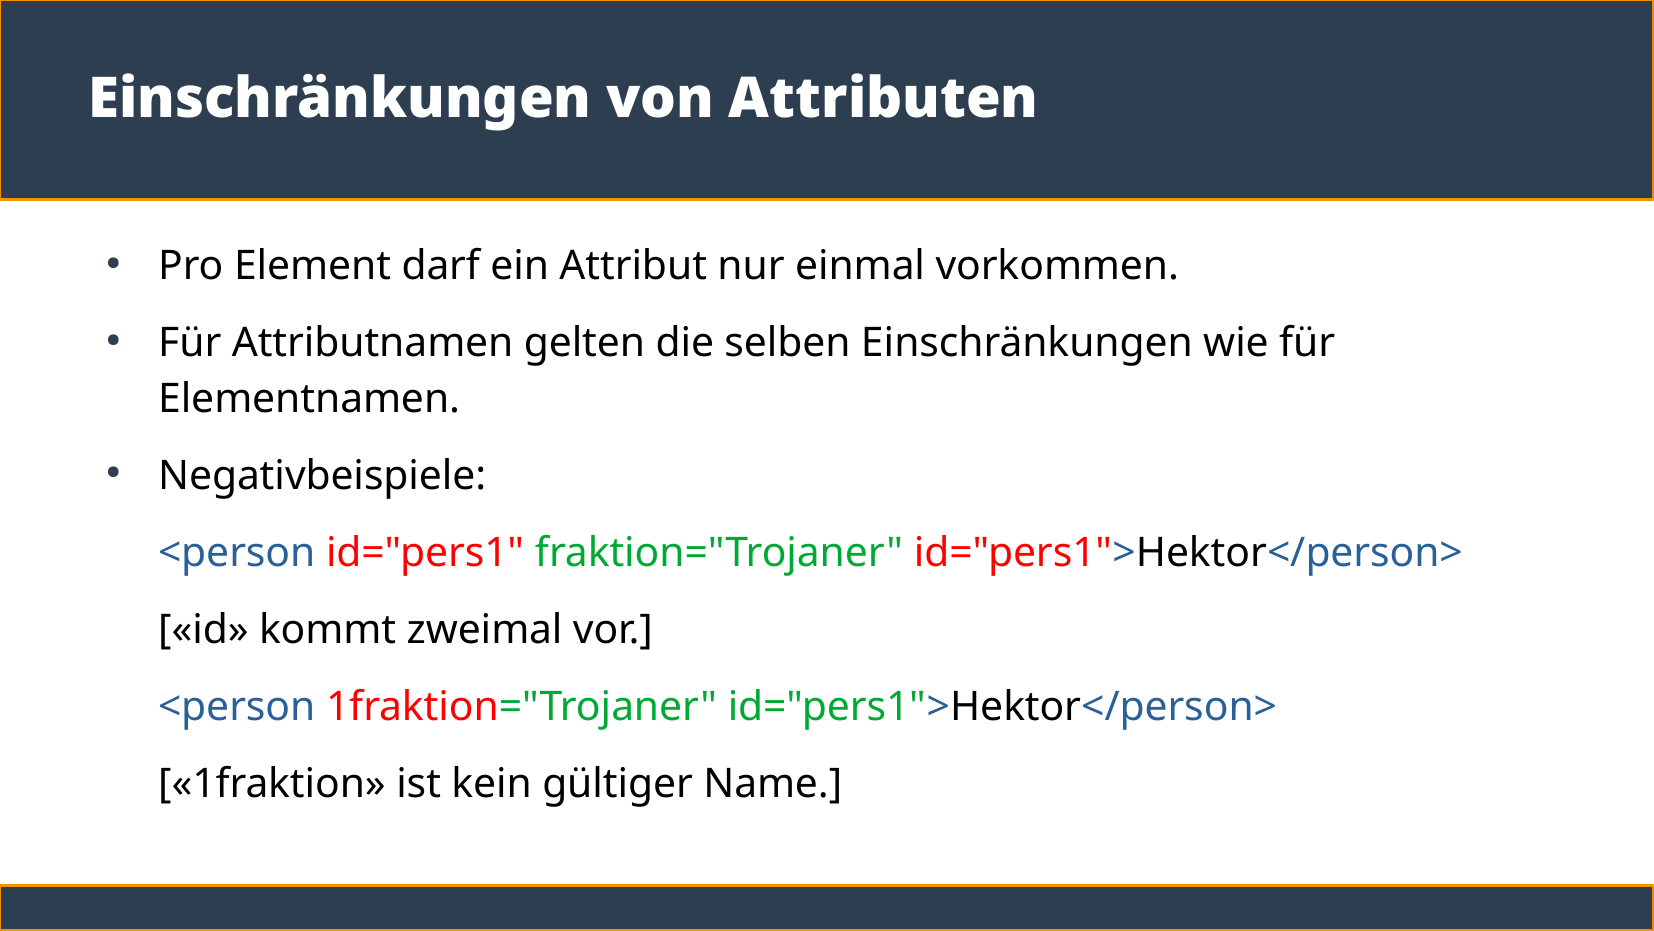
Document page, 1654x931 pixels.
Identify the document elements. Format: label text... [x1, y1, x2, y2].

list Pro Element darf ein Attribut nur einmal vorkommen. Für Attributnamen gelten die selben Einschränkungen wie für Elementnamen. Negativbeispiele: <person id="pers1" fraktion="Trojaner" id="pers1">Hektor</person> [«id» kommt zweimal vor.] <person 1fraktion="Trojaner" id="pers1">Hektor</person> [«1fraktion» ist kein gültiger Name.] [88, 236, 1565, 813]
title Einschränkungen von Attributen [88, 14, 1565, 178]
